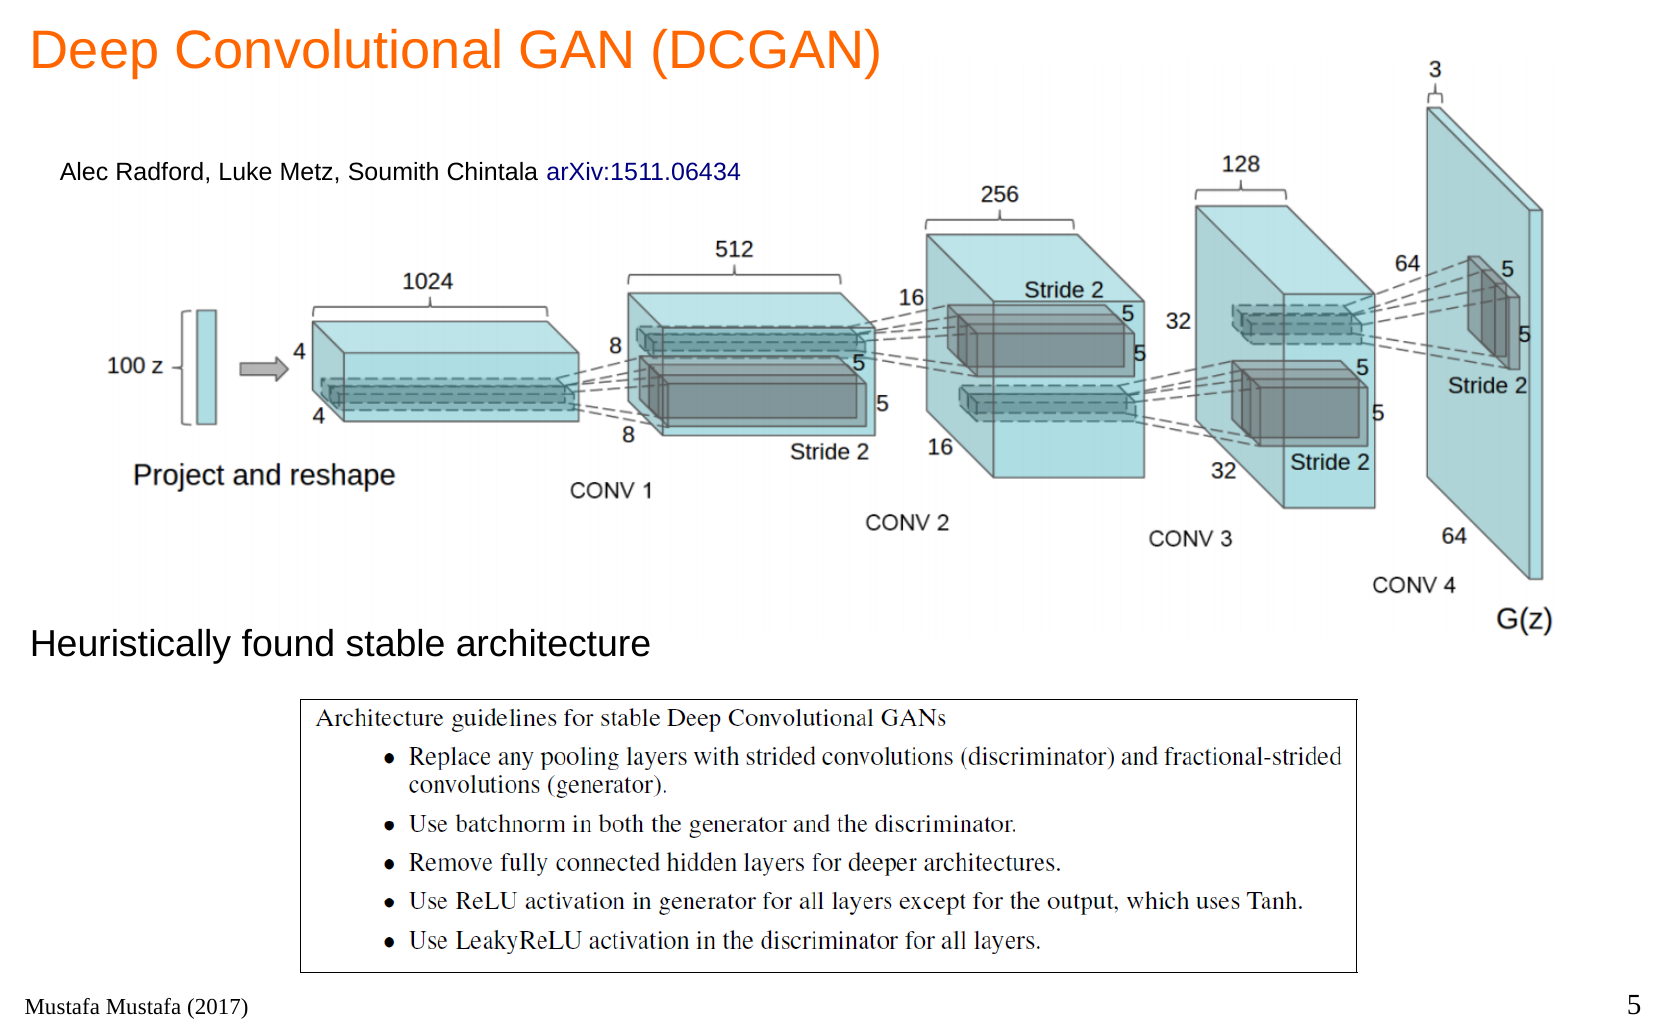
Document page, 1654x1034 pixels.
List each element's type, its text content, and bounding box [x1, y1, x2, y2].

text_box Alec Radford, Luke Metz, Soumith Chintala arXiv:1511.06434 [45, 150, 796, 196]
picture [93, 82, 1559, 655]
title Deep Convolutional GAN (DCGAN) [29, 17, 1621, 82]
text_box Heuristically found stable architecture [15, 615, 667, 672]
picture [289, 690, 1365, 980]
